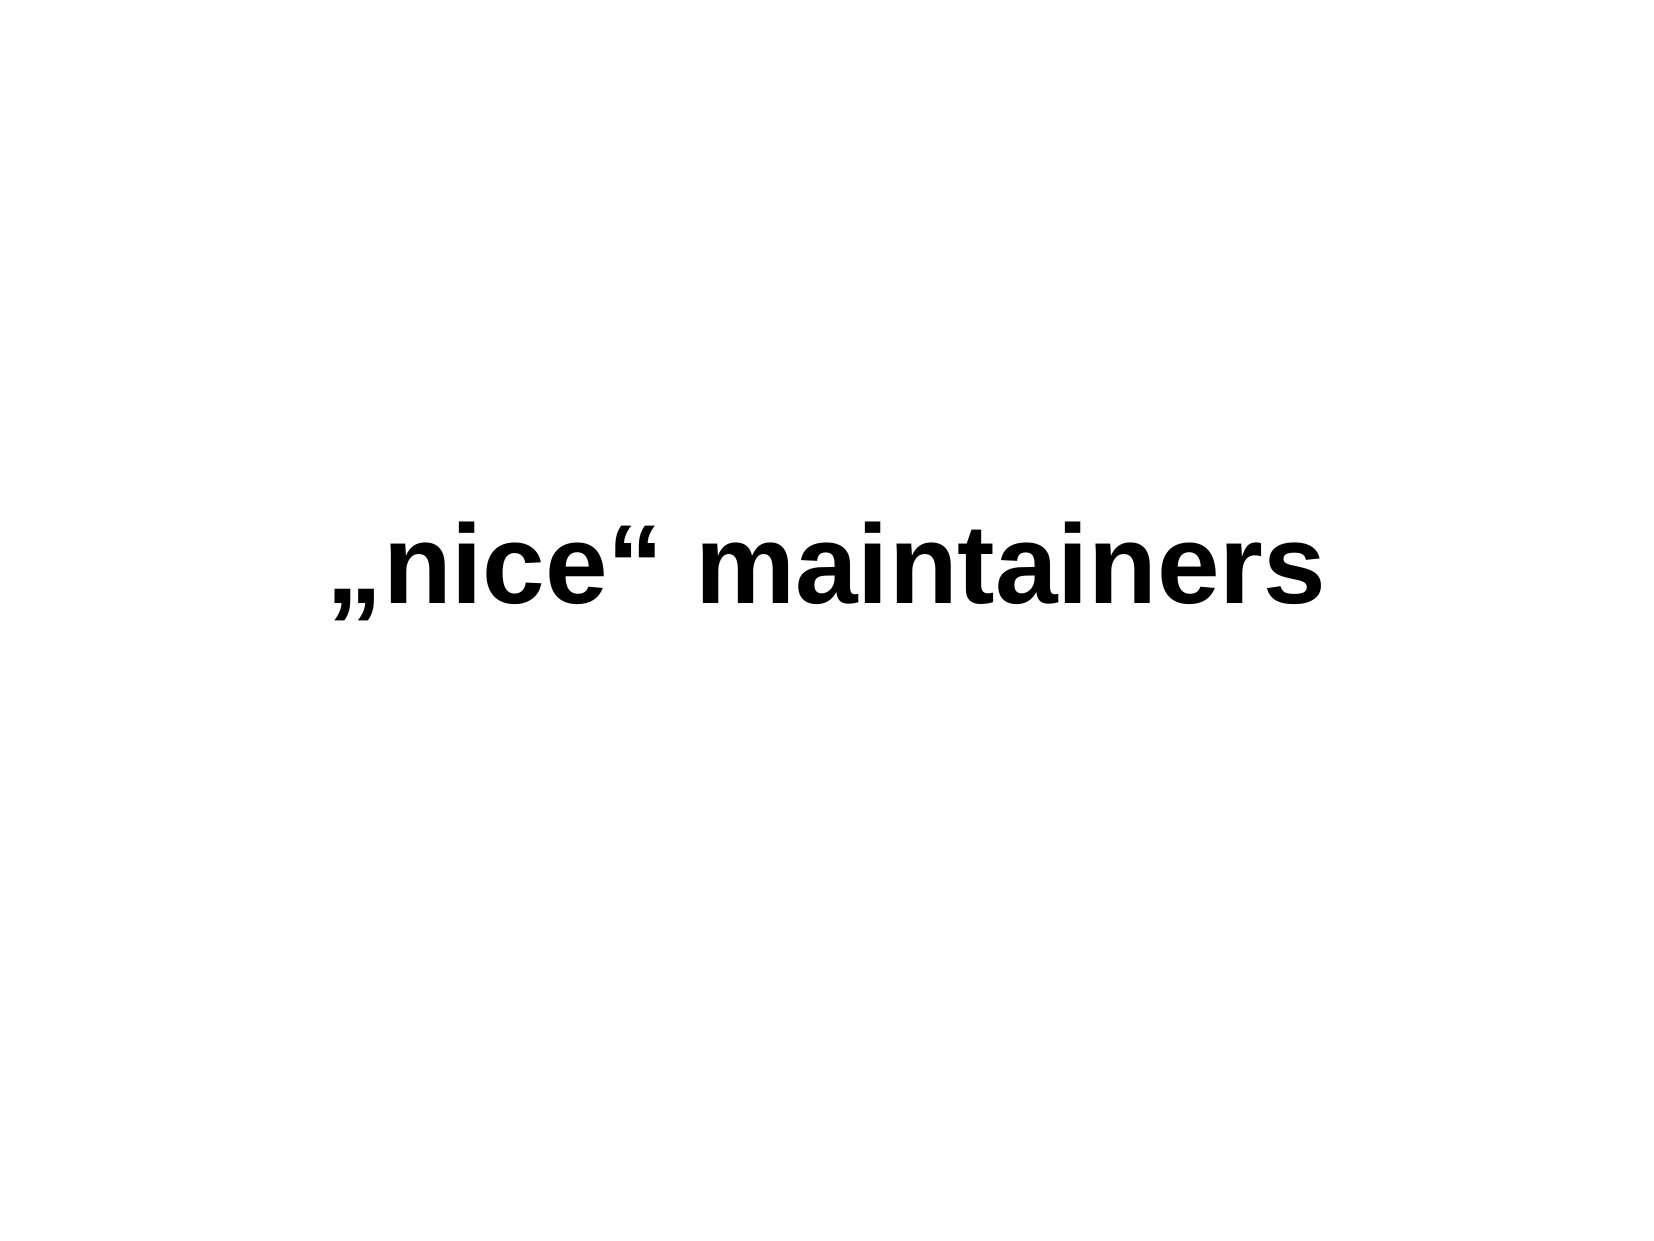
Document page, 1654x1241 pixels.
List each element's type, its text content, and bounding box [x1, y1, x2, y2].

title „nice“ maintainers [82, 460, 1571, 668]
